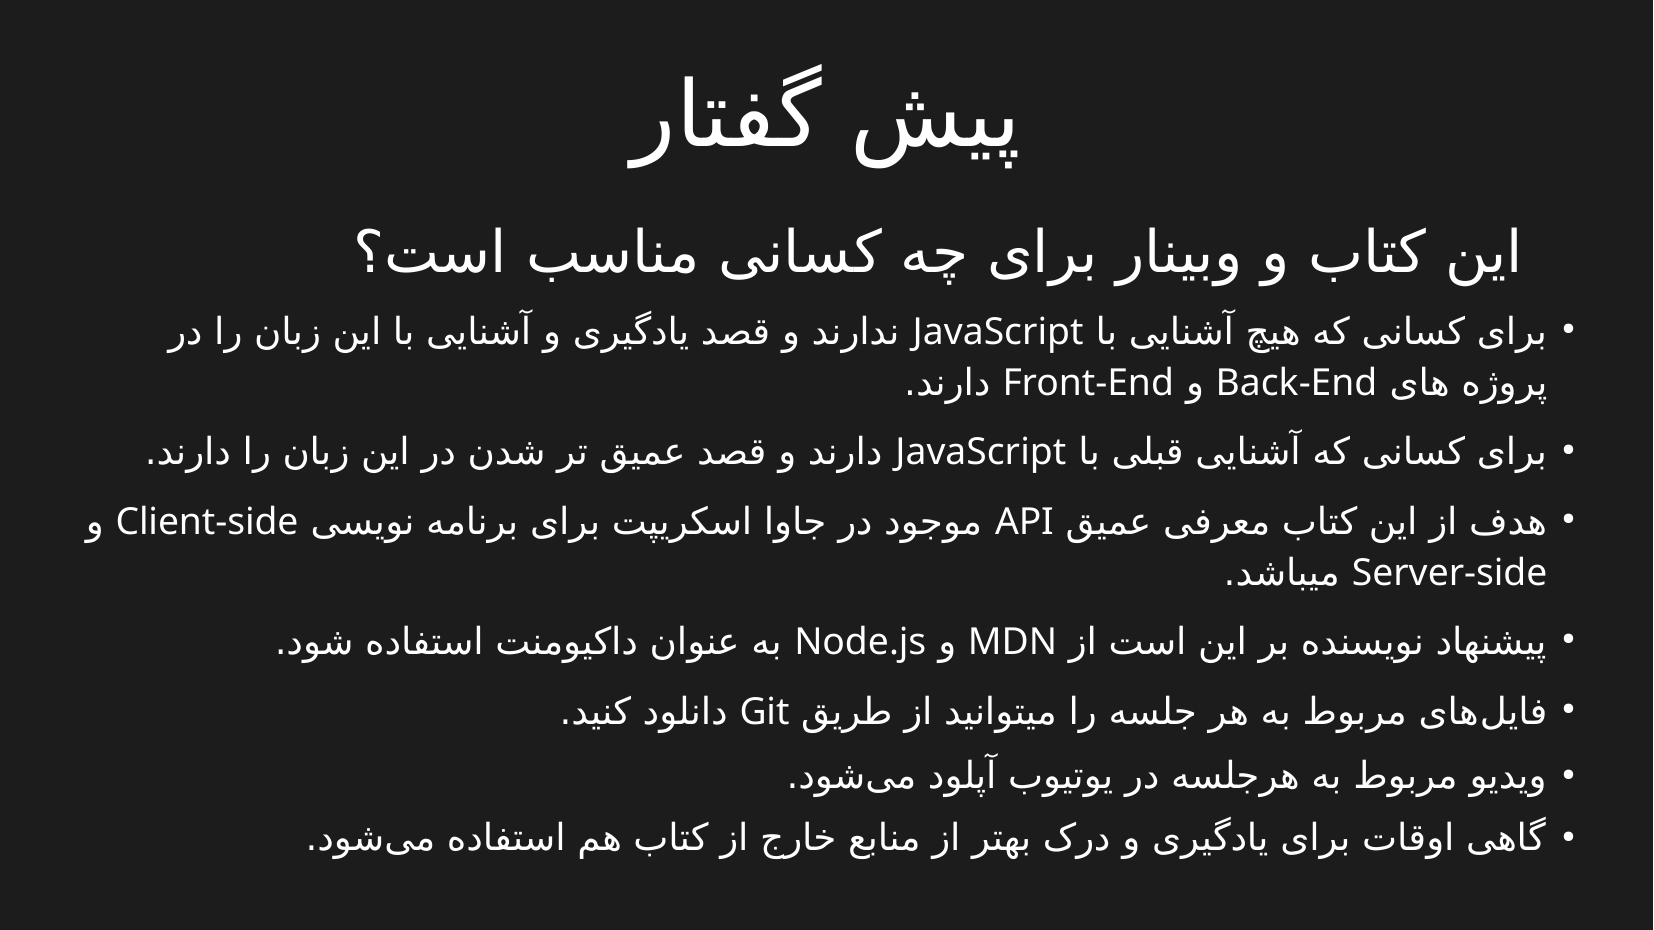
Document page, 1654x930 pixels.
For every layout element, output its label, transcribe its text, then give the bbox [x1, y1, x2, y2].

title پیش گفتار [82, 37, 1571, 193]
list این کتاب و وبینار برای چه کسانی مناسب است؟ برای کسانی که هیچ آشنایی با JavaScript ندارند و قصد یادگیری و آشنایی با این زبان را در پروژه های Back-End و Front-End دارند. برای کسانی که آشنایی قبلی با JavaScript دارند و قصد عمیق تر شدن در این زبان را دارند. هدف از این کتاب معرفی عمیق API موجود در جاوا اسکریپت برای برنامه نویسی Client-side و Server-side میباشد. پیشنهاد نویسنده بر این است از MDN و Node.js به عنوان داکیومنت استفاده شود. فایل‌های مربوط به هر جلسه را میتوانید از طریق Git دانلود کنید. ویدیو مربوط به هرجلسه در یوتیوب آپلود می‌شود. گاهی اوقات برای یادگیری و درک بهتر از منابع خارج از کتاب هم استفاده می‌شود. [82, 217, 1571, 863]
